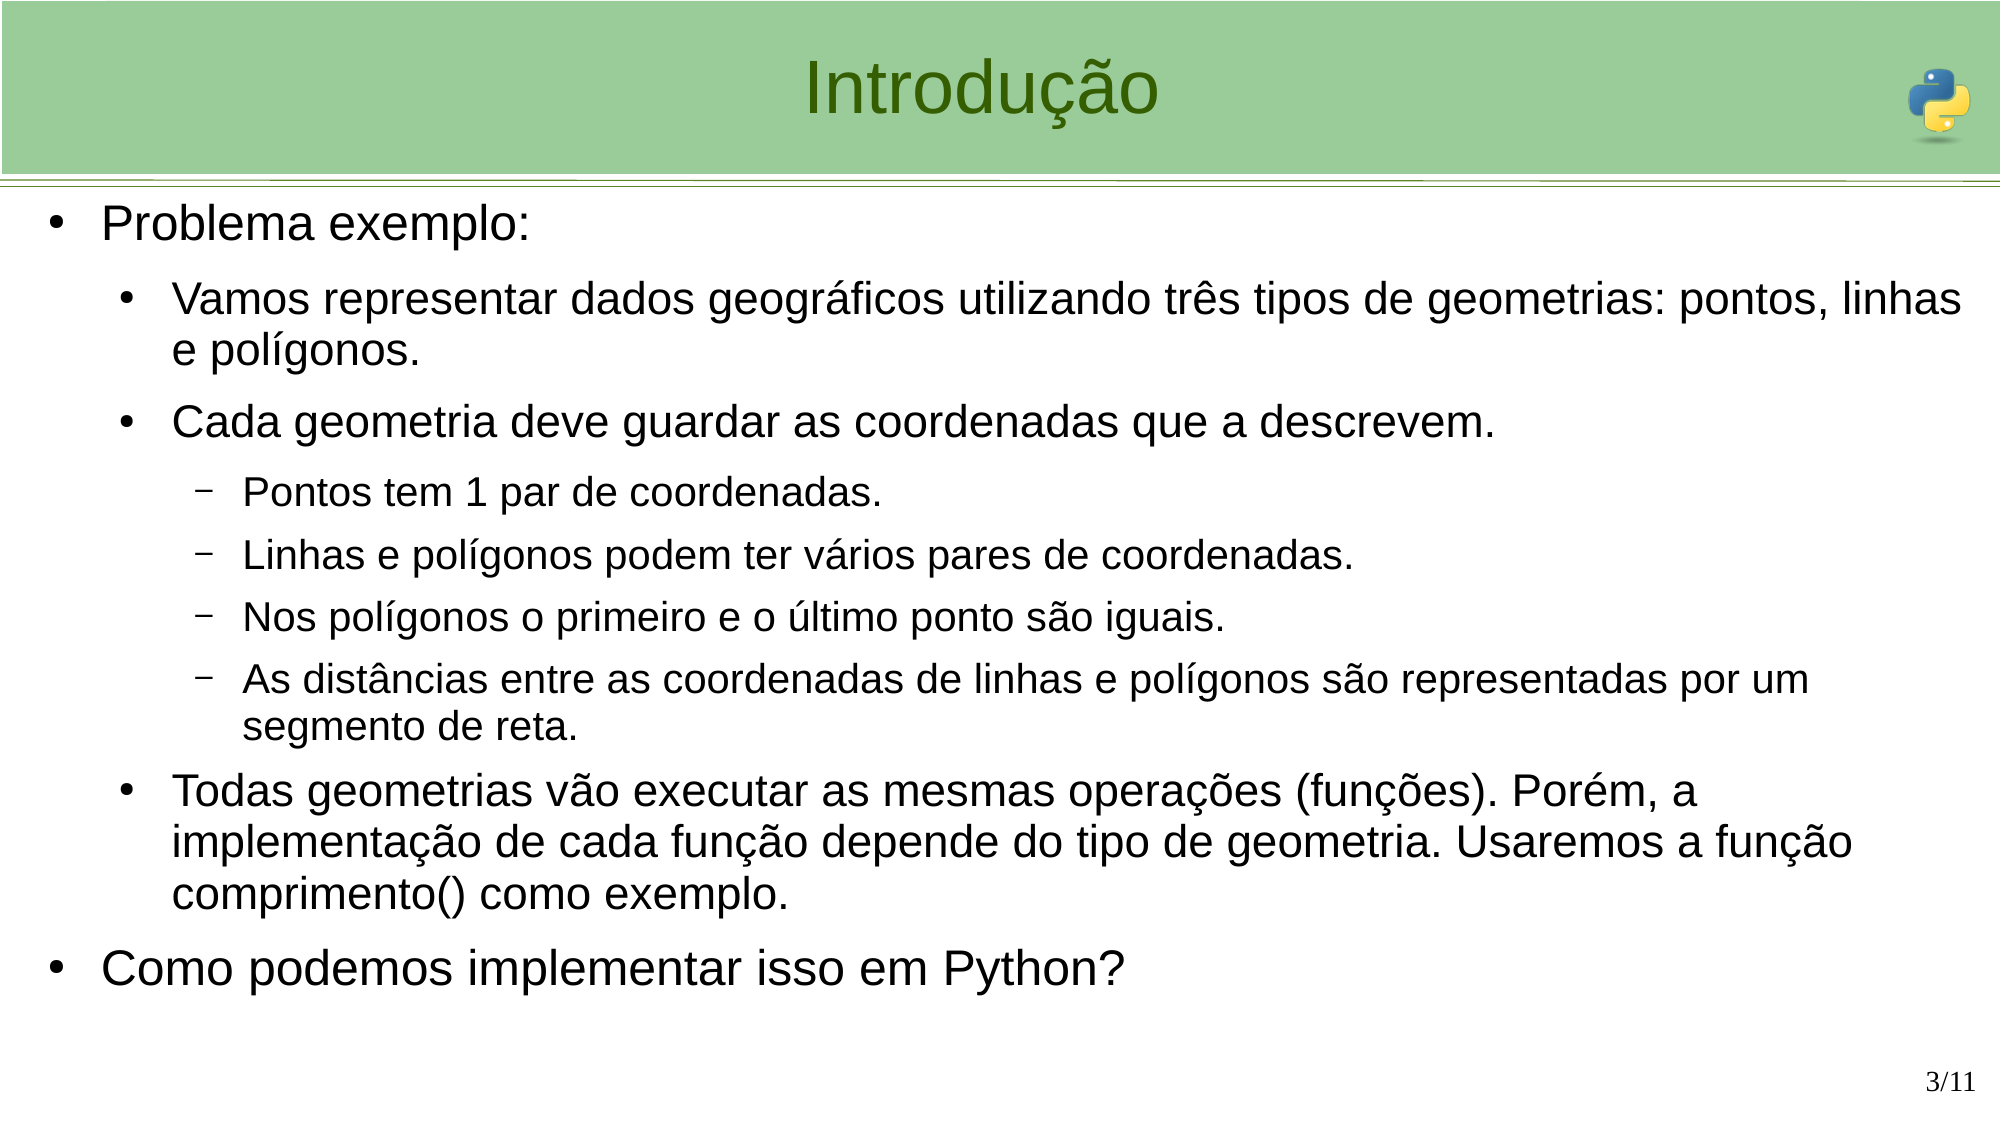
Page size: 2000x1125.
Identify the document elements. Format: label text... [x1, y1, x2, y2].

list Problema exemplo: Vamos representar dados geográficos utilizando três tipos de geometrias: pontos, linhas e polígonos. Cada geometria deve guardar as coordenadas que a descrevem. Pontos tem 1 par de coordenadas. Linhas e polígonos podem ter vários pares de coordenadas. Nos polígonos o primeiro e o último ponto são iguais. As distâncias entre as coordenadas de linhas e polígonos são representadas por um segmento de reta. Todas geometrias vão executar as mesmas operações (funções). Porém, a implementação de cada função depende do tipo de geometria. Usaremos a função comprimento() como exemplo. Como podemos implementar isso em Python? [30, 195, 1966, 997]
title Introdução [105, 0, 1861, 174]
picture [1901, 59, 1979, 148]
